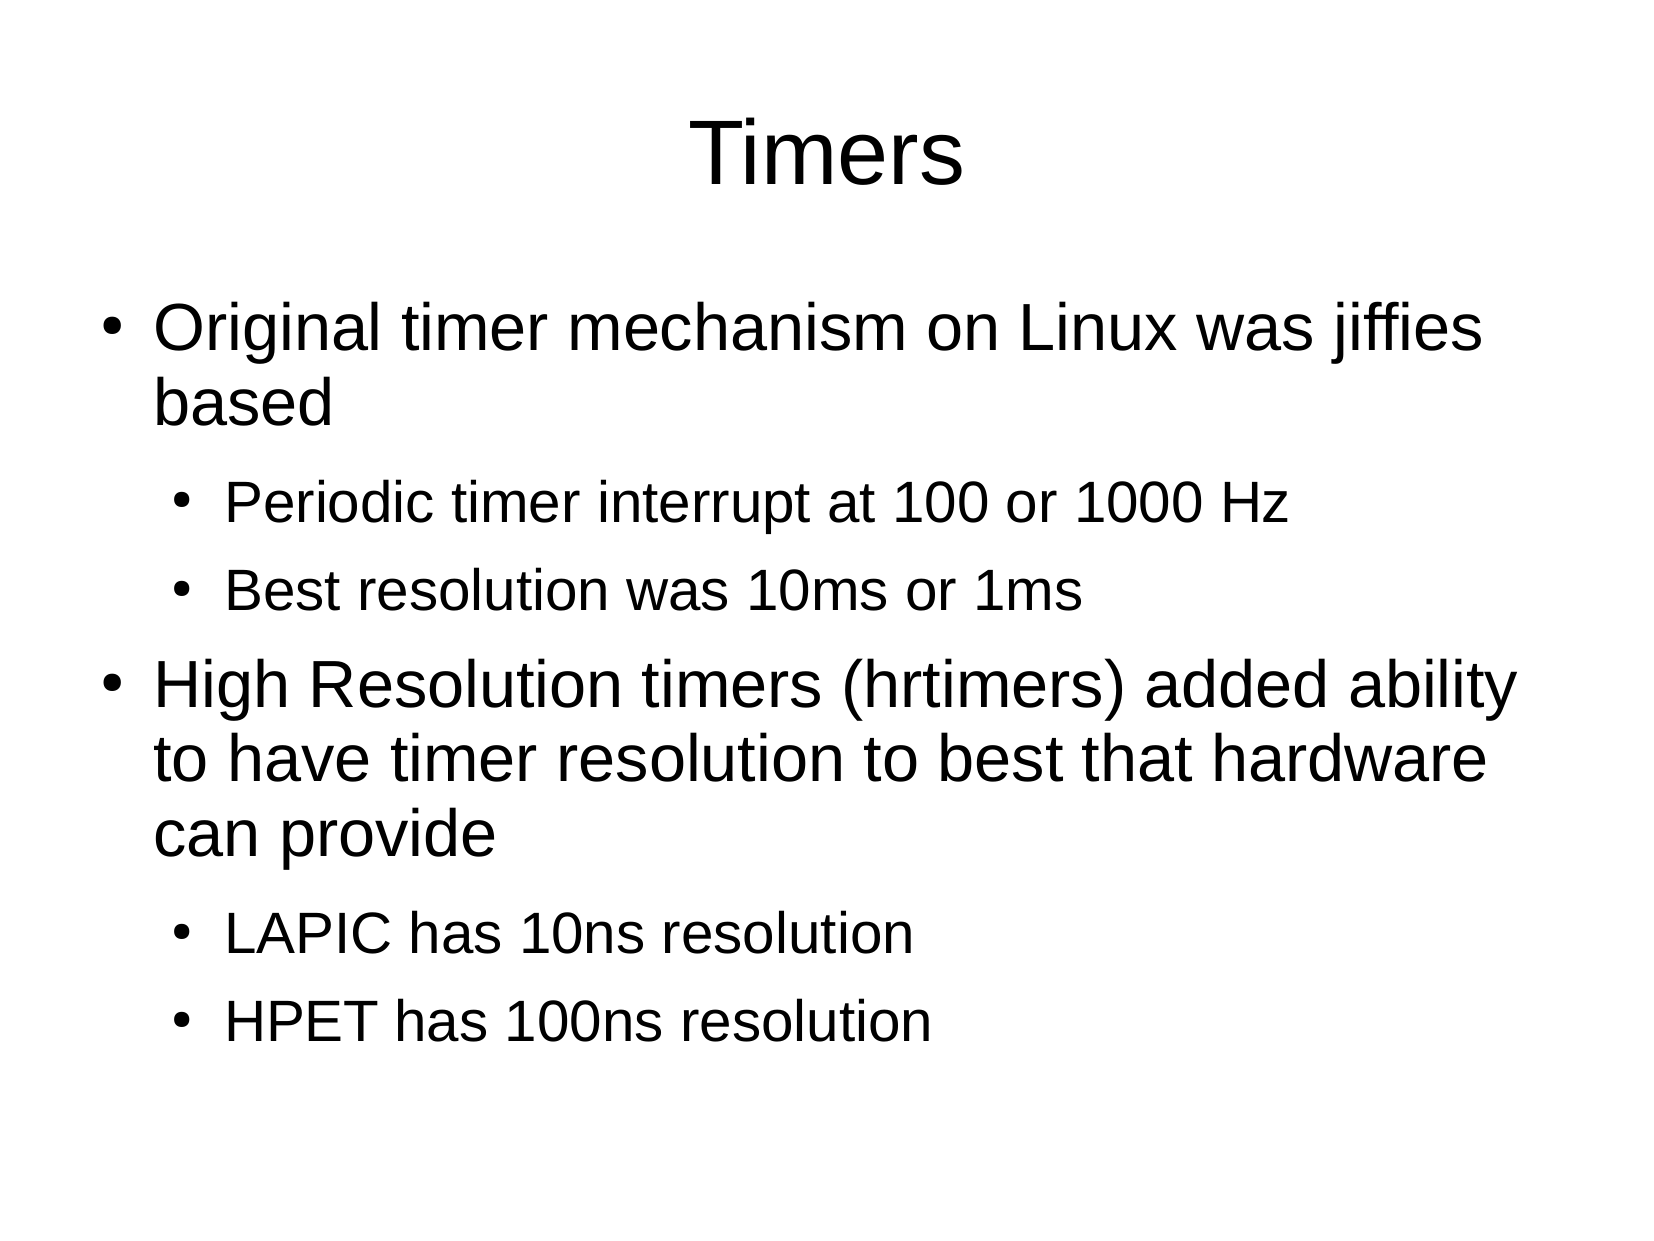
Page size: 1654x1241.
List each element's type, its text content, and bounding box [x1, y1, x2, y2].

title Timers [82, 56, 1571, 250]
list Original timer mechanism on Linux was jiffies based Periodic timer interrupt at 100 or 1000 Hz Best resolution was 10ms or 1ms High Resolution timers (hrtimers) added ability to have timer resolution to best that hardware can provide LAPIC has 10ns resolution HPET has 100ns resolution [82, 290, 1571, 1094]
